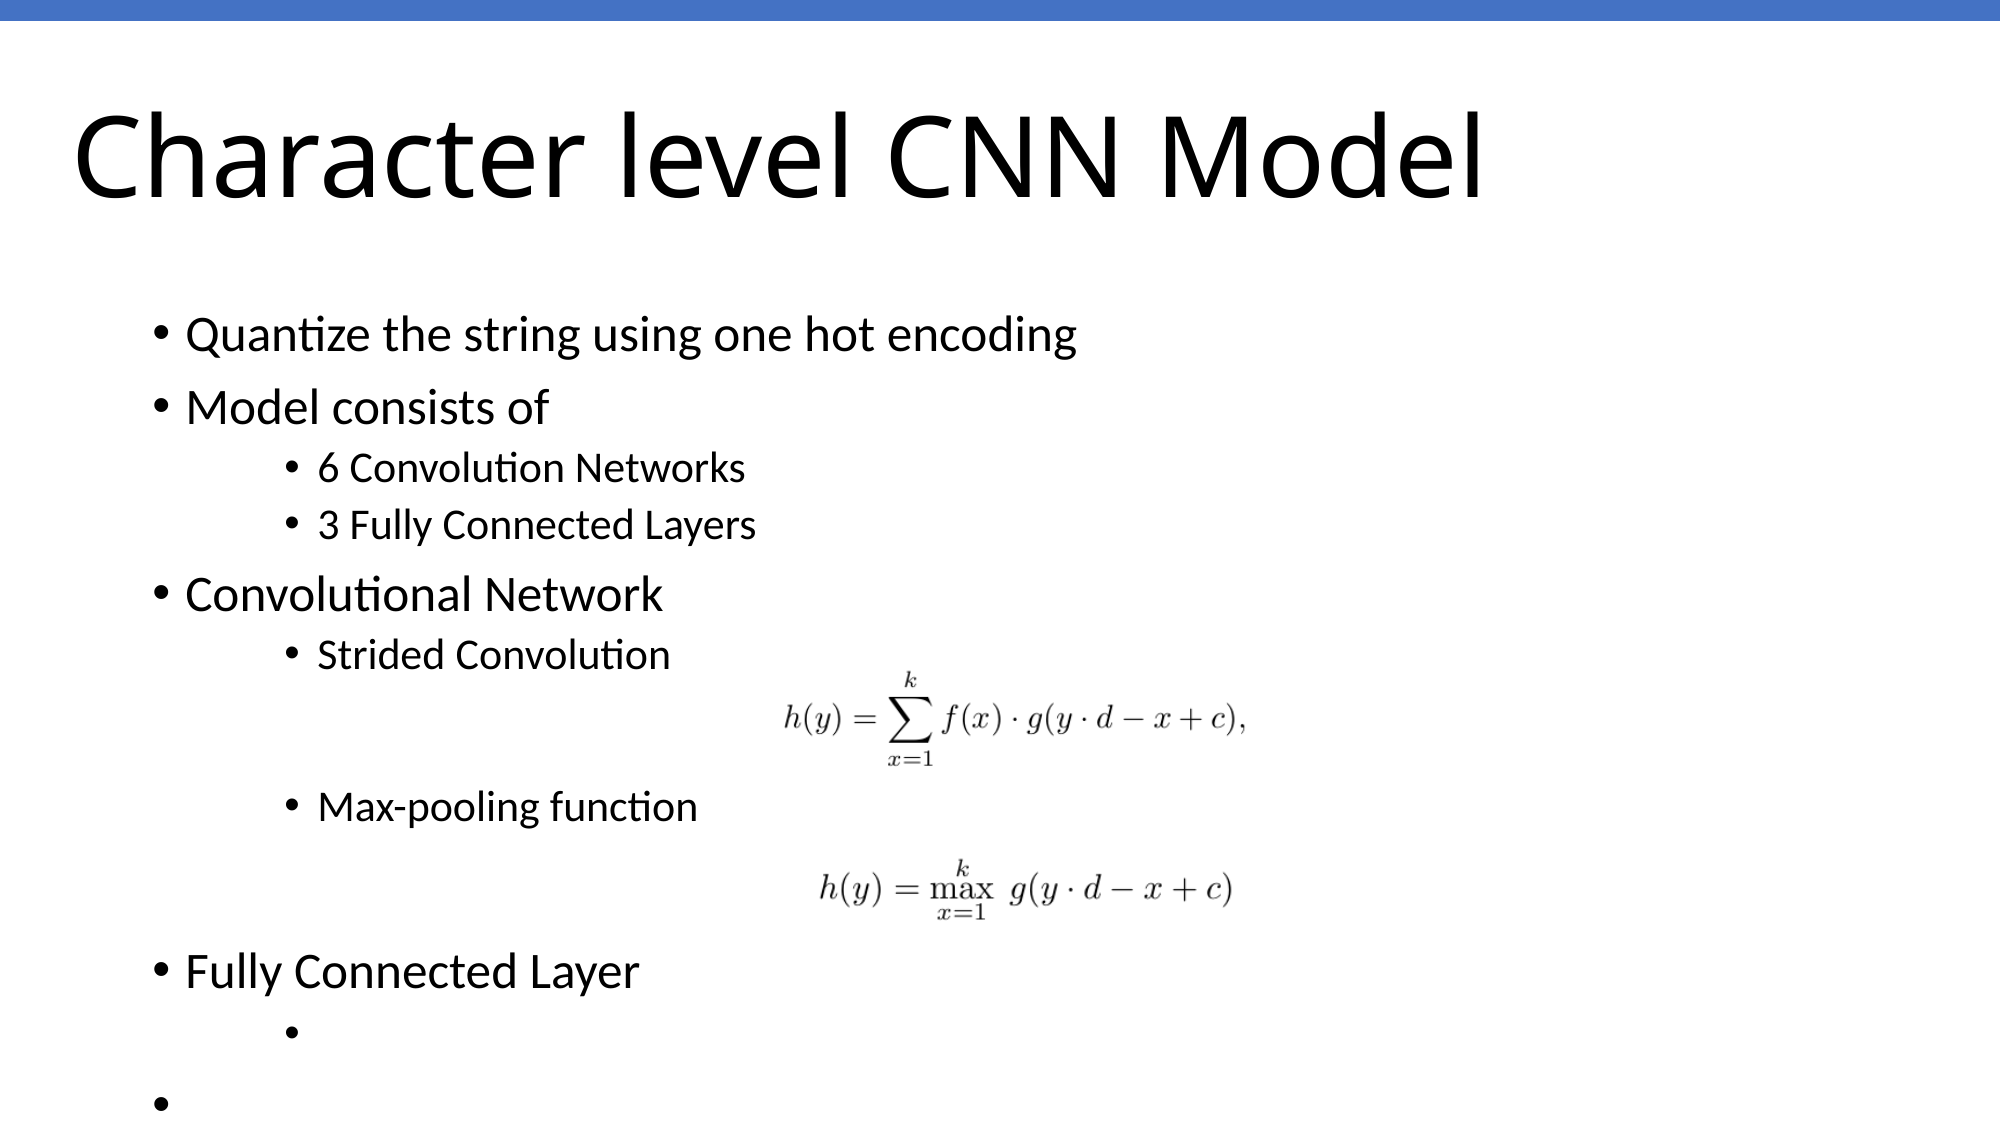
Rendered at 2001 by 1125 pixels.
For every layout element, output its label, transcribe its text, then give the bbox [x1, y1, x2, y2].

title Character level CNN Model [56, 52, 1928, 271]
list Quantize the string using one hot encoding Model consists of 6 Convolution Networks 3 Fully Connected Layers Convolutional Network Strided Convolution Max-pooling function Fully Connected Layer [137, 299, 1863, 1014]
picture [785, 826, 1236, 936]
picture [755, 650, 1266, 780]
text_box [0, 0, 2000, 21]
